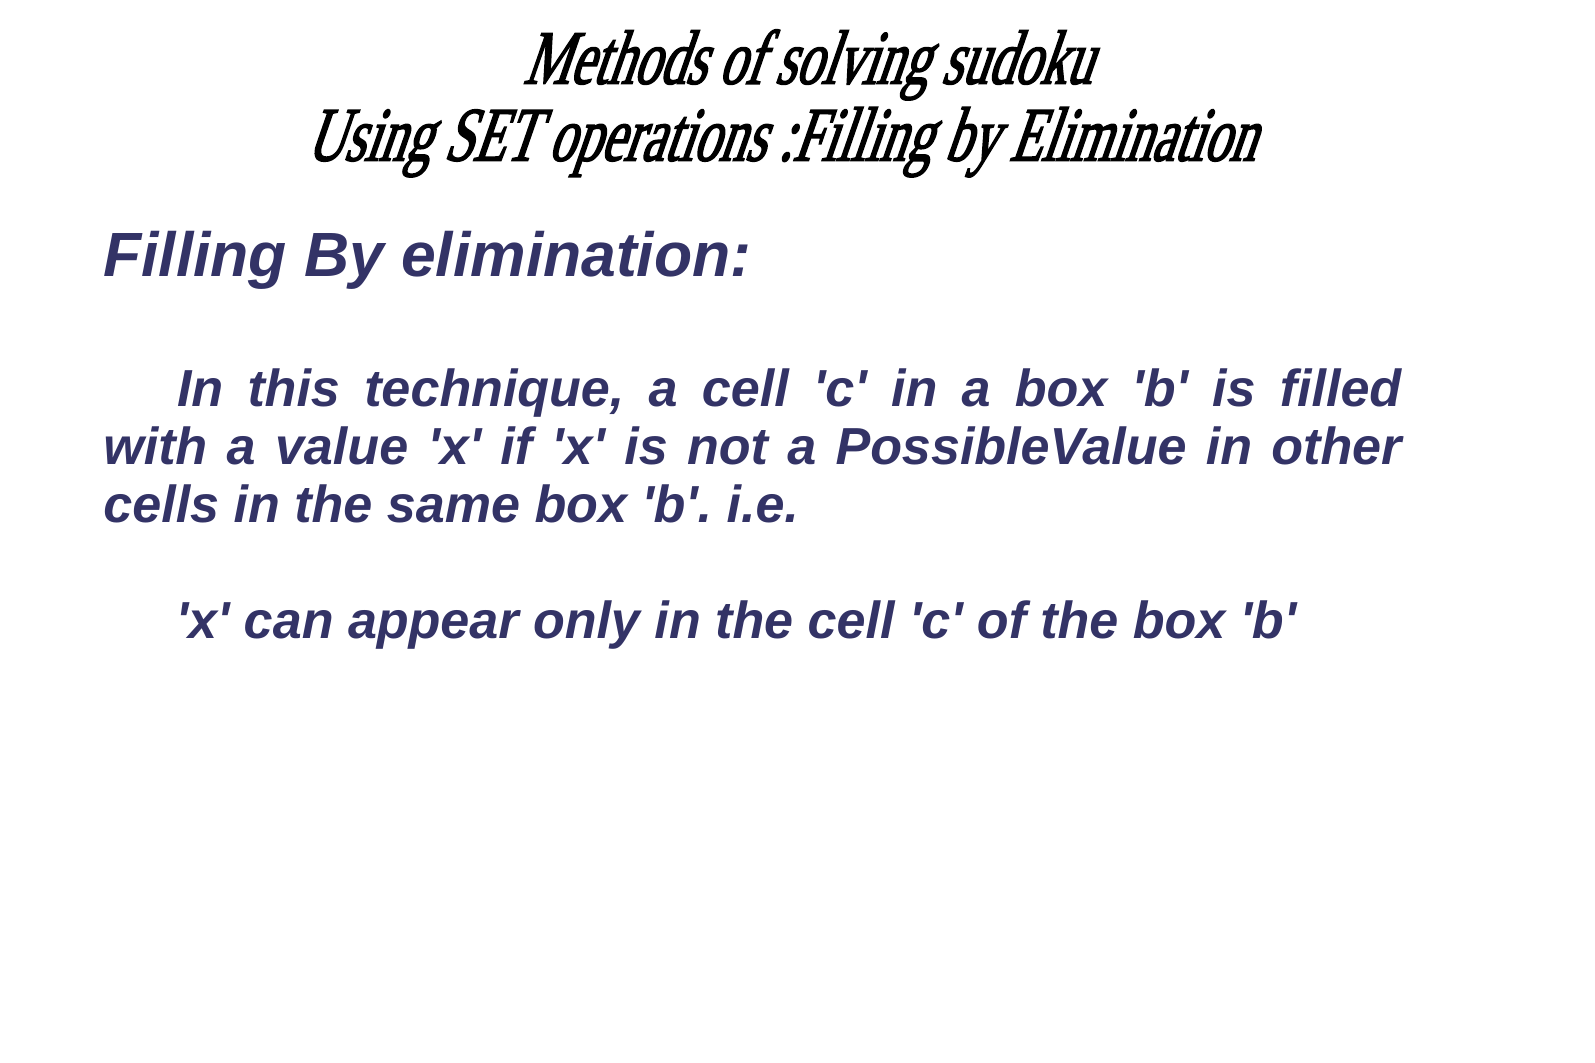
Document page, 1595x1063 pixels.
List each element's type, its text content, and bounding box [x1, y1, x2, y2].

text_box Methods of solving sudoku Using SET operations :Filling by Elimination [821, 30, 849, 84]
text_box Methods of solving sudoku Using SET operations :Filling by Elimination [992, 30, 1028, 85]
text_box Methods of solving sudoku Using SET operations :Filling by Elimination [668, 117, 700, 162]
text_box Methods of solving sudoku Using SET operations :Filling by Elimination [1010, 110, 1054, 161]
text_box Methods of solving sudoku Using SET operations :Filling by Elimination [793, 110, 837, 161]
text_box Methods of solving sudoku Using SET operations :Filling by Elimination [846, 47, 909, 85]
text_box Methods of solving sudoku Using SET operations :Filling by Elimination [447, 109, 485, 162]
text_box Filling By elimination: In this technique, a cell 'c' in a box 'b' is filled with a value 'x' if 'x' is not a PossibleValue in other cells in the same box 'b'. i.e. 'x' can appear only in the cell 'c' of the box 'b' [88, 212, 1418, 854]
text_box Methods of solving sudoku Using SET operations :Filling by Elimination [664, 30, 700, 85]
text_box Methods of solving sudoku Using SET operations :Filling by Elimination [865, 124, 912, 161]
text_box Methods of solving sudoku Using SET operations :Filling by Elimination [903, 121, 942, 178]
text_box Methods of solving sudoku Using SET operations :Filling by Elimination [822, 107, 878, 161]
text_box Methods of solving sudoku Using SET operations :Filling by Elimination [948, 107, 977, 162]
text_box Methods of solving sudoku Using SET operations :Filling by Elimination [1178, 117, 1210, 162]
text_box Methods of solving sudoku Using SET operations :Filling by Elimination [402, 121, 442, 178]
text_box Methods of solving sudoku Using SET operations :Filling by Elimination [597, 30, 640, 85]
text_box Methods of solving sudoku Using SET operations :Filling by Elimination [1111, 124, 1158, 161]
text_box Methods of solving sudoku Using SET operations :Filling by Elimination [512, 110, 553, 161]
text_box Methods of solving sudoku Using SET operations :Filling by Elimination [568, 124, 607, 177]
text_box Methods of solving sudoku Using SET operations :Filling by Elimination [473, 110, 517, 161]
text_box Methods of solving sudoku Using SET operations :Filling by Elimination [1056, 124, 1117, 161]
text_box Methods of solving sudoku Using SET operations :Filling by Elimination [315, 110, 360, 162]
text_box Methods of solving sudoku Using SET operations :Filling by Elimination [965, 125, 1008, 178]
text_box Methods of solving sudoku Using SET operations :Filling by Elimination [524, 33, 586, 84]
text_box Methods of solving sudoku Using SET operations :Filling by Elimination [1041, 107, 1069, 161]
text_box Methods of solving sudoku Using SET operations :Filling by Elimination [746, 29, 780, 84]
text_box Methods of solving sudoku Using SET operations :Filling by Elimination [900, 44, 939, 101]
text_box Methods of solving sudoku Using SET operations :Filling by Elimination [1040, 30, 1076, 84]
